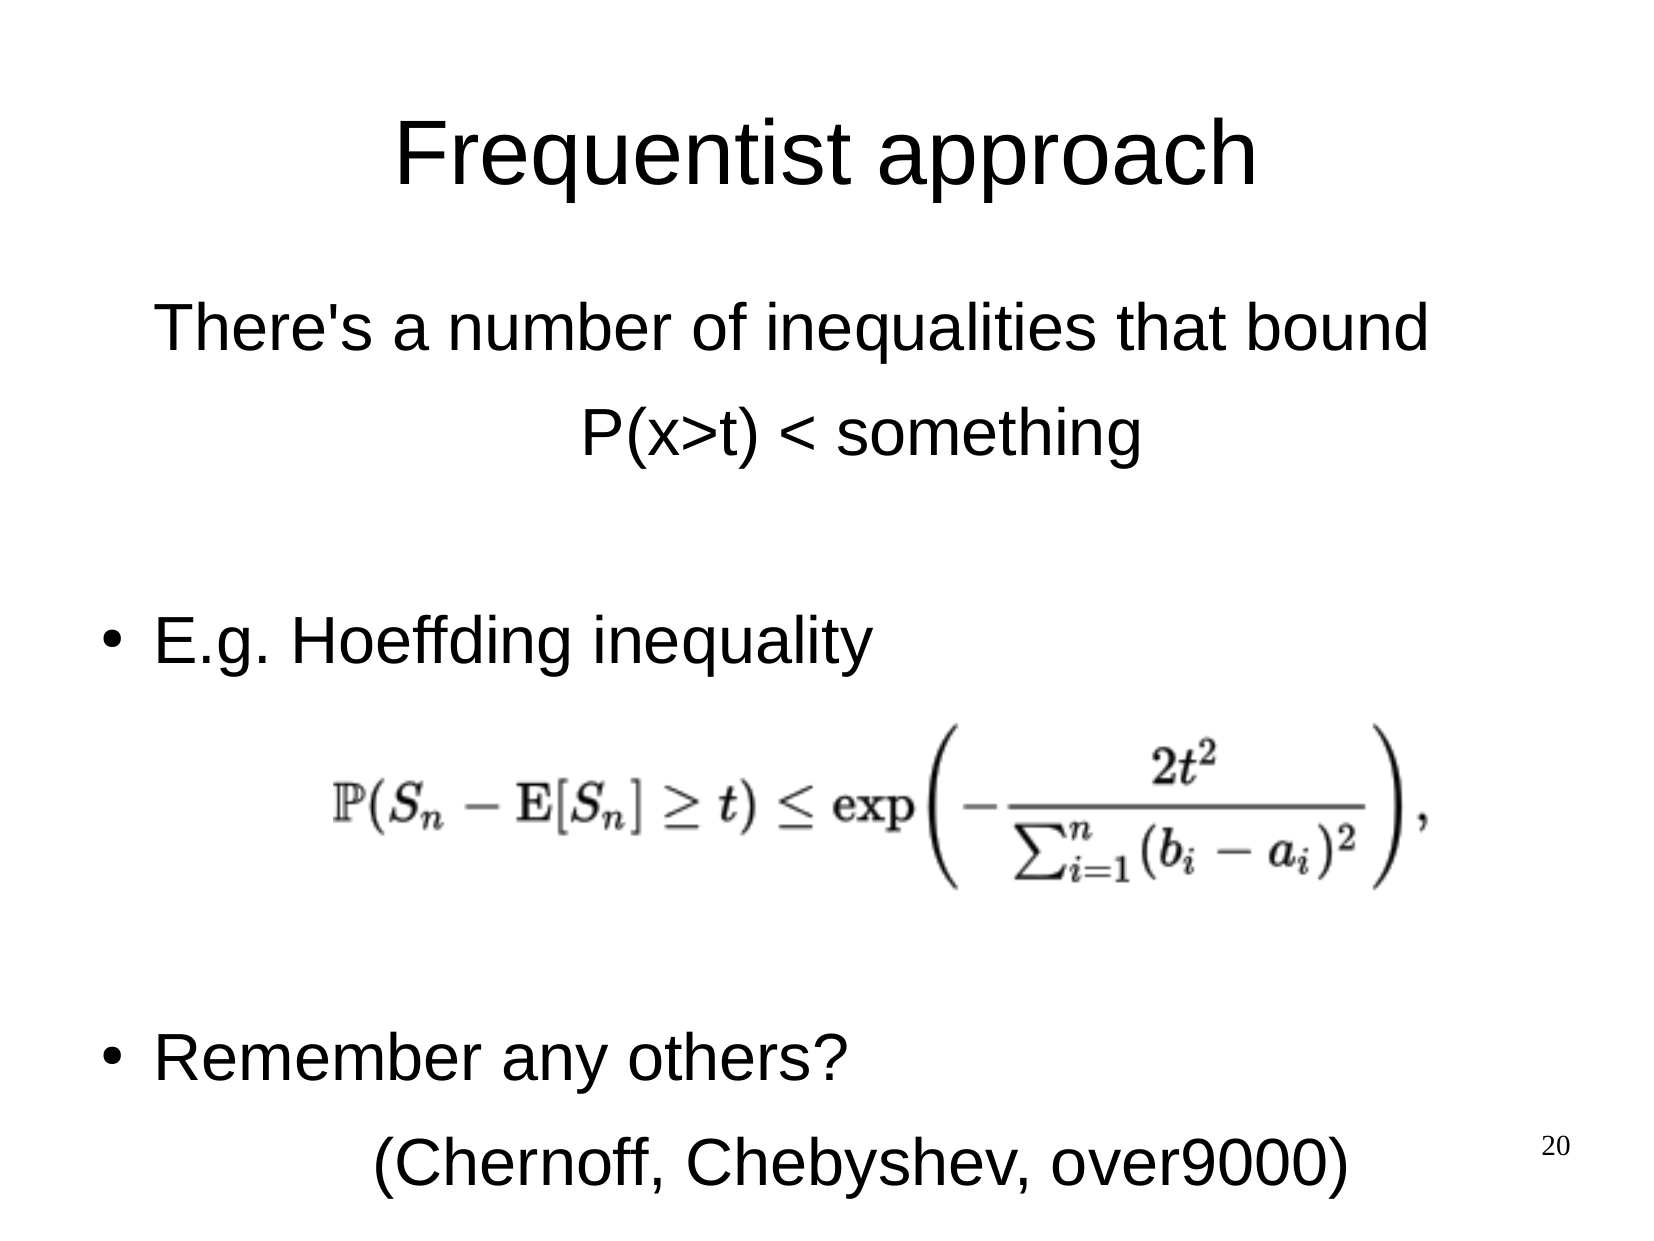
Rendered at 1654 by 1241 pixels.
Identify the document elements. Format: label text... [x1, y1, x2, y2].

title Frequentist approach [82, 49, 1571, 257]
list There's a number of inequalities that bound P(x>t) < something E.g. Hoeffding inequality Remember any others? (Chernoff, Chebyshev, over9000) [82, 290, 1571, 1241]
picture [333, 719, 1431, 896]
